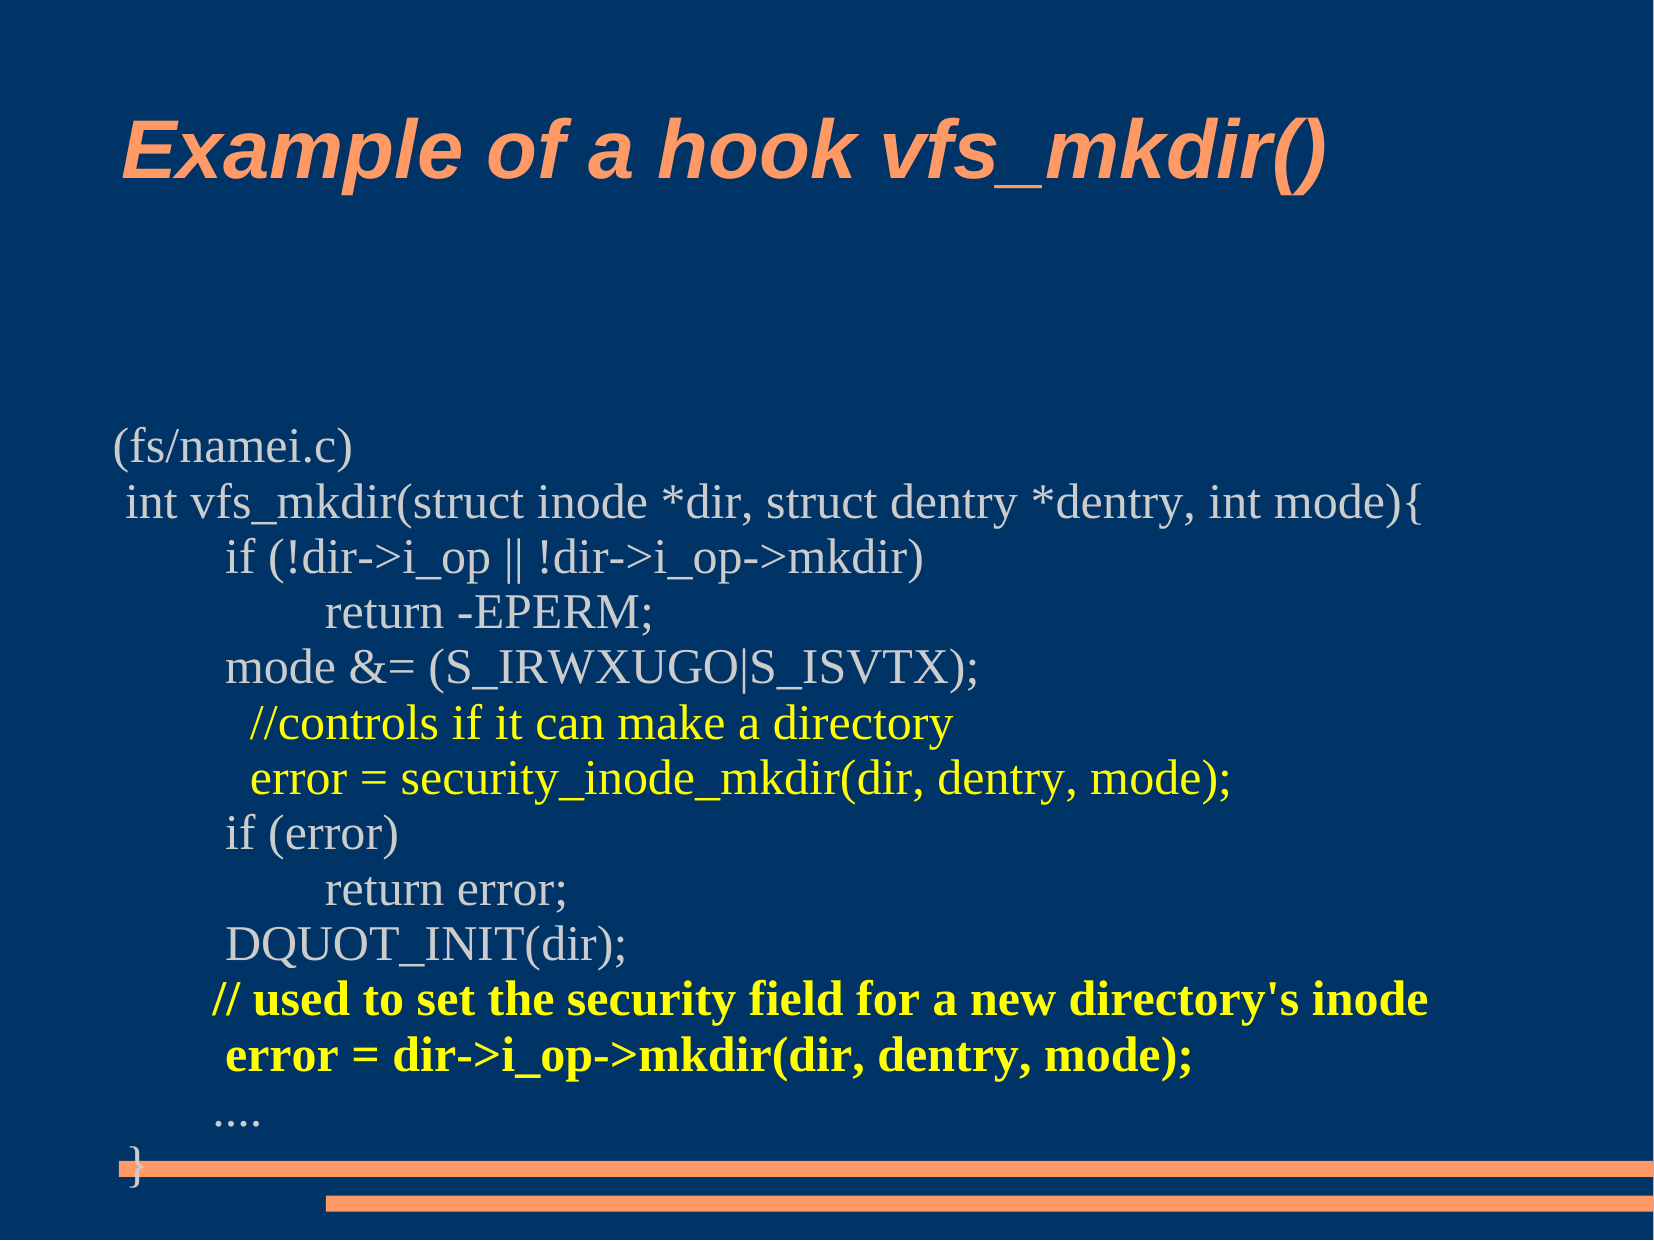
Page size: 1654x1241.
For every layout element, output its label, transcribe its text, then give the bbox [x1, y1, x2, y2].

title Example of a hook vfs_mkdir() [121, 46, 1534, 254]
subtitle (fs/namei.c) int vfs_mkdir(struct inode *dir, struct dentry *dentry, int mode){ if (!dir->i_op || !dir->i_op->mkdir) return -EPERM; mode &= (S_IRWXUGO|S_ISVTX); //controls if it can make a directory error = security_inode_mkdir(dir, dentry, mode); if (error) return error; DQUOT_INIT(dir); // used to set the security field for a new directory's inode error = dir->i_op->mkdir(dir, dentry, mode); .... } [112, 262, 1552, 1241]
